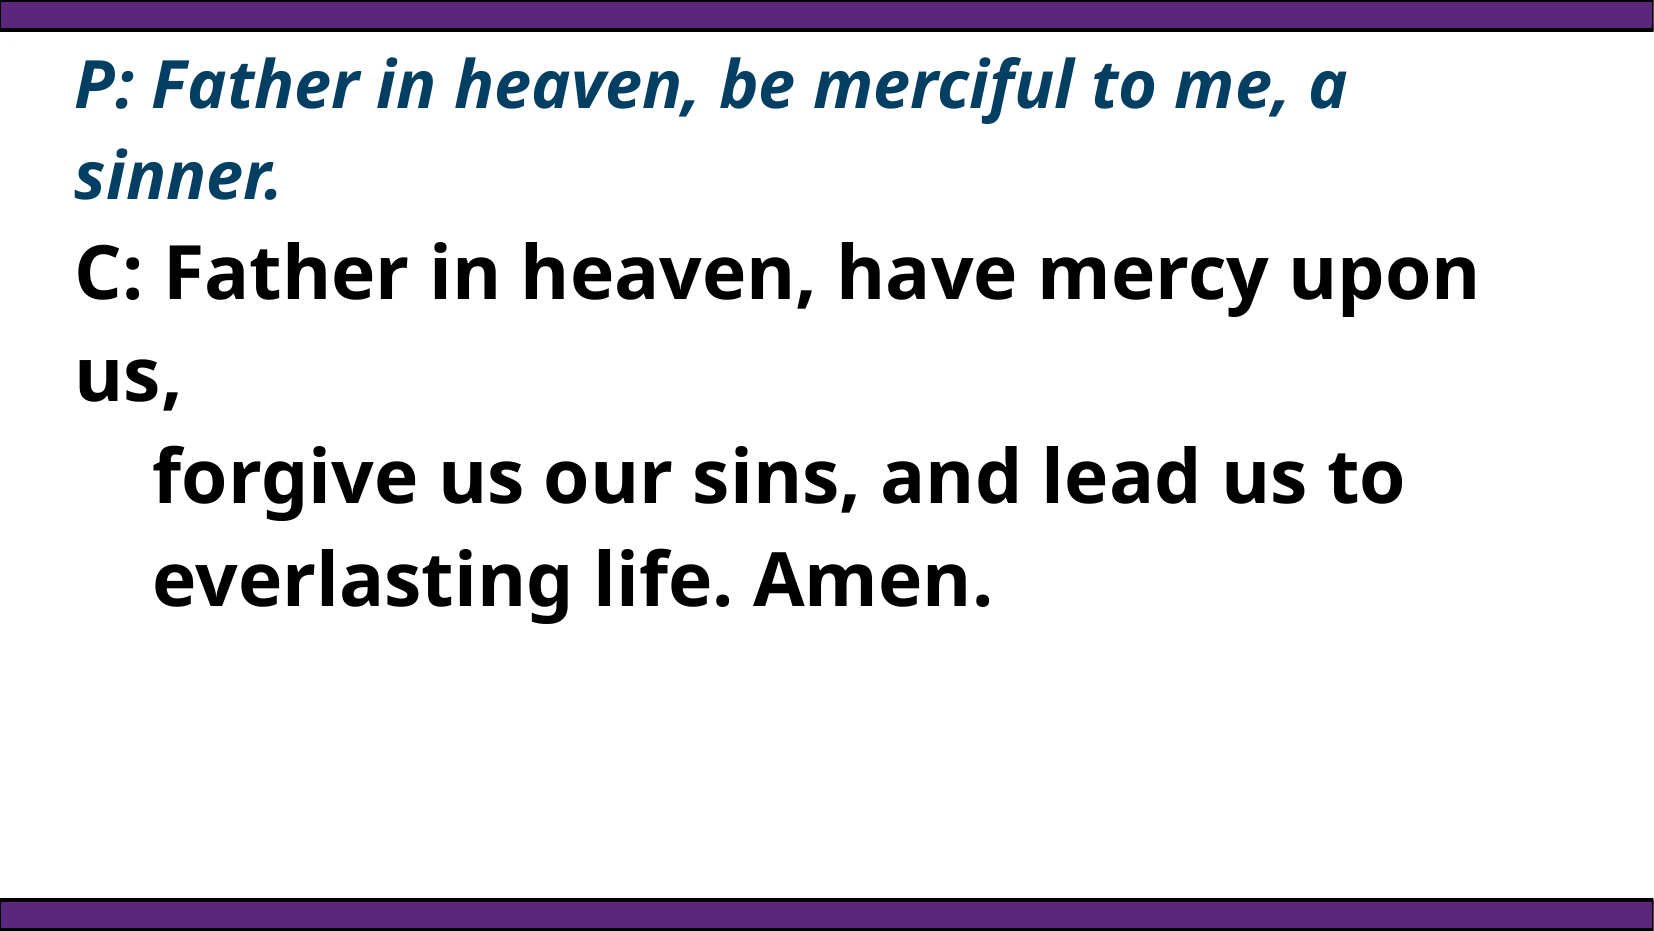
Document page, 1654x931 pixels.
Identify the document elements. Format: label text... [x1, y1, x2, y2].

picture [0, 31, 1654, 900]
text_box P: Father in heaven, be merciful to me, a sinner. C: Father in heaven, have mercy upon us, forgive us our sins, and lead us to everlasting life. Amen. [60, 30, 1591, 433]
text_box [0, 0, 1654, 31]
text_box [0, 900, 1654, 931]
